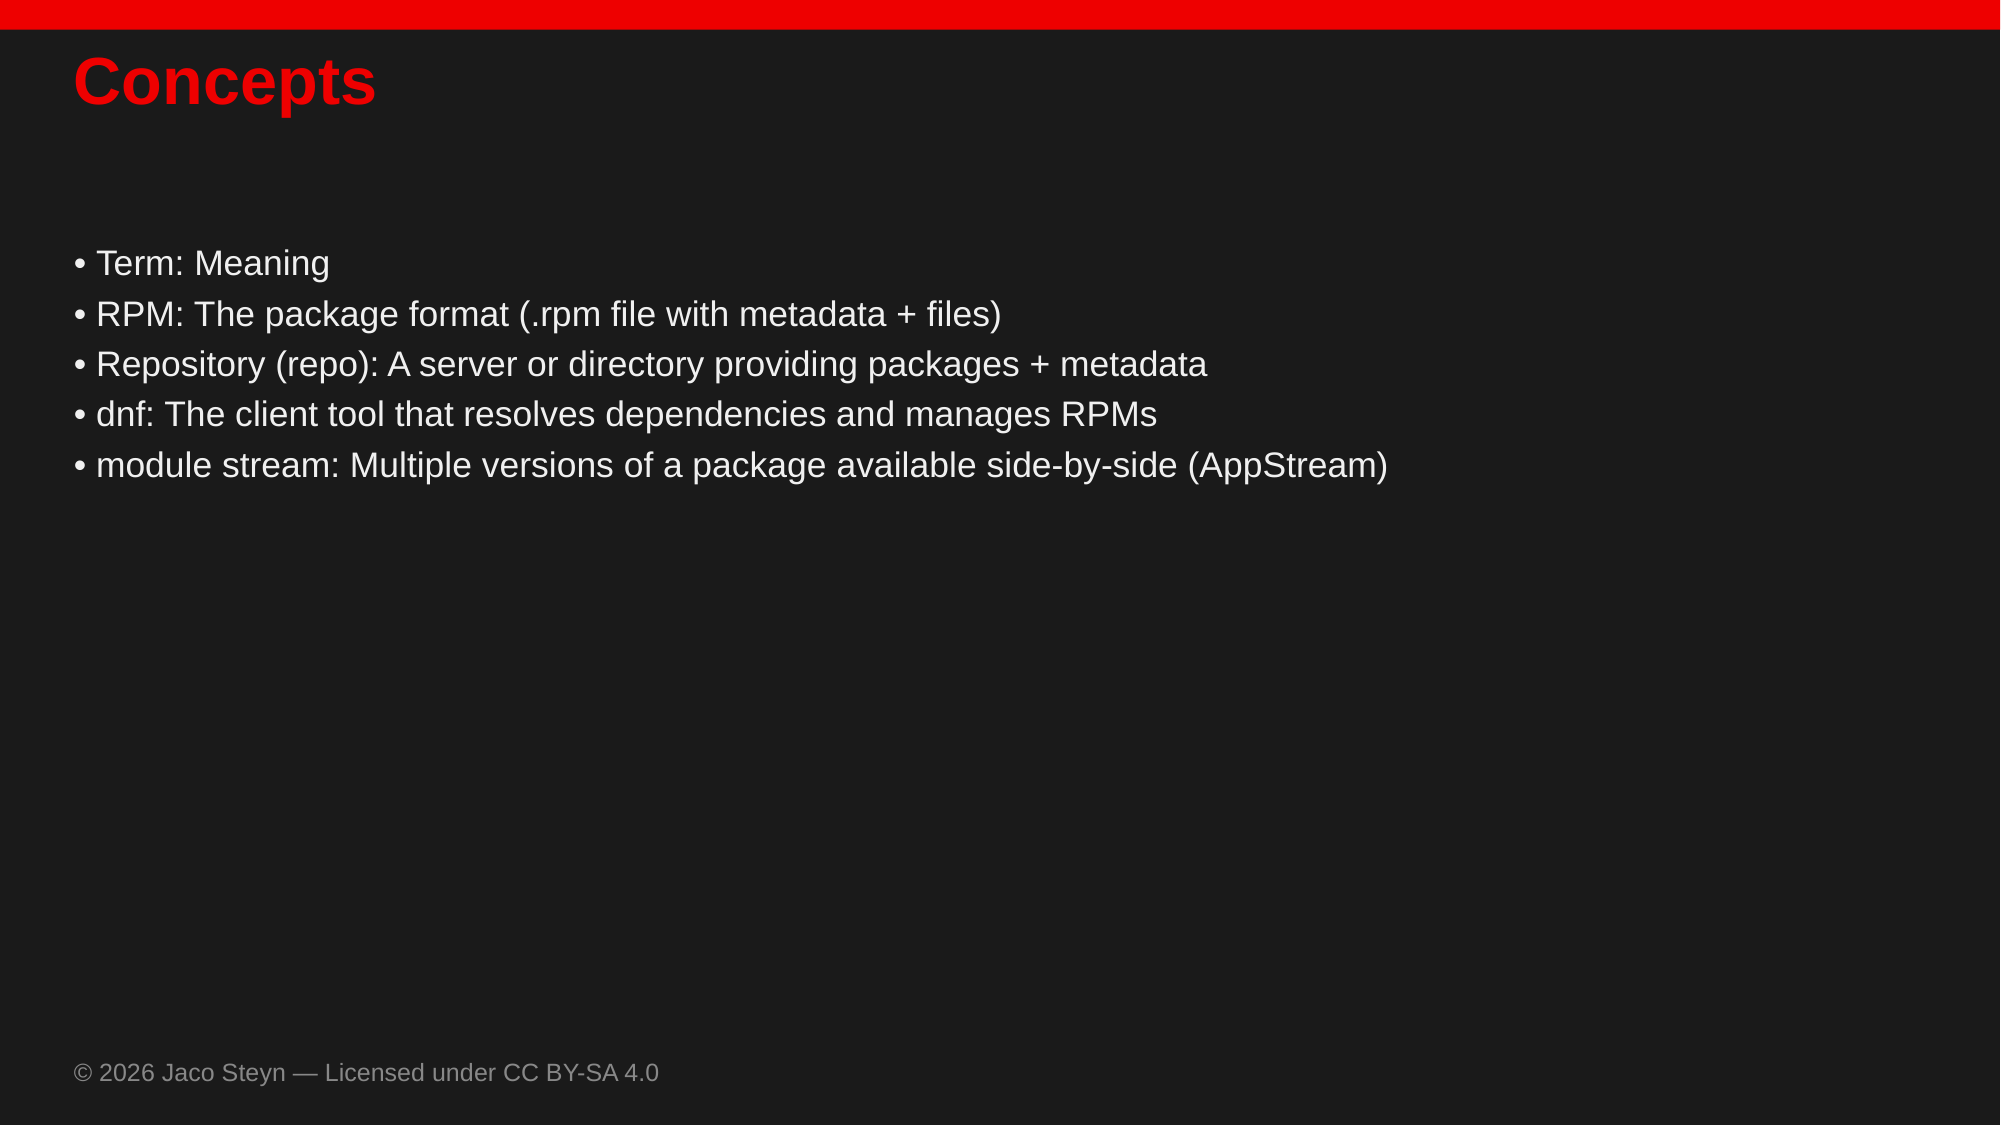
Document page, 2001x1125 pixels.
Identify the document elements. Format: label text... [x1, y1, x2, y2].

text_box Concepts [59, 36, 1942, 208]
text_box [0, 0, 2001, 30]
text_box • Term: Meaning • RPM: The package format (.rpm file with metadata + files) • Repository (repo): A server or directory providing packages + metadata • dnf: The client tool that resolves dependencies and manages RPMs • module stream: Multiple versions of a package available side-by-side (AppStream) [59, 236, 1942, 1037]
text_box © 2026 Jaco Steyn — Licensed under CC BY-SA 4.0 [59, 1051, 1942, 1093]
